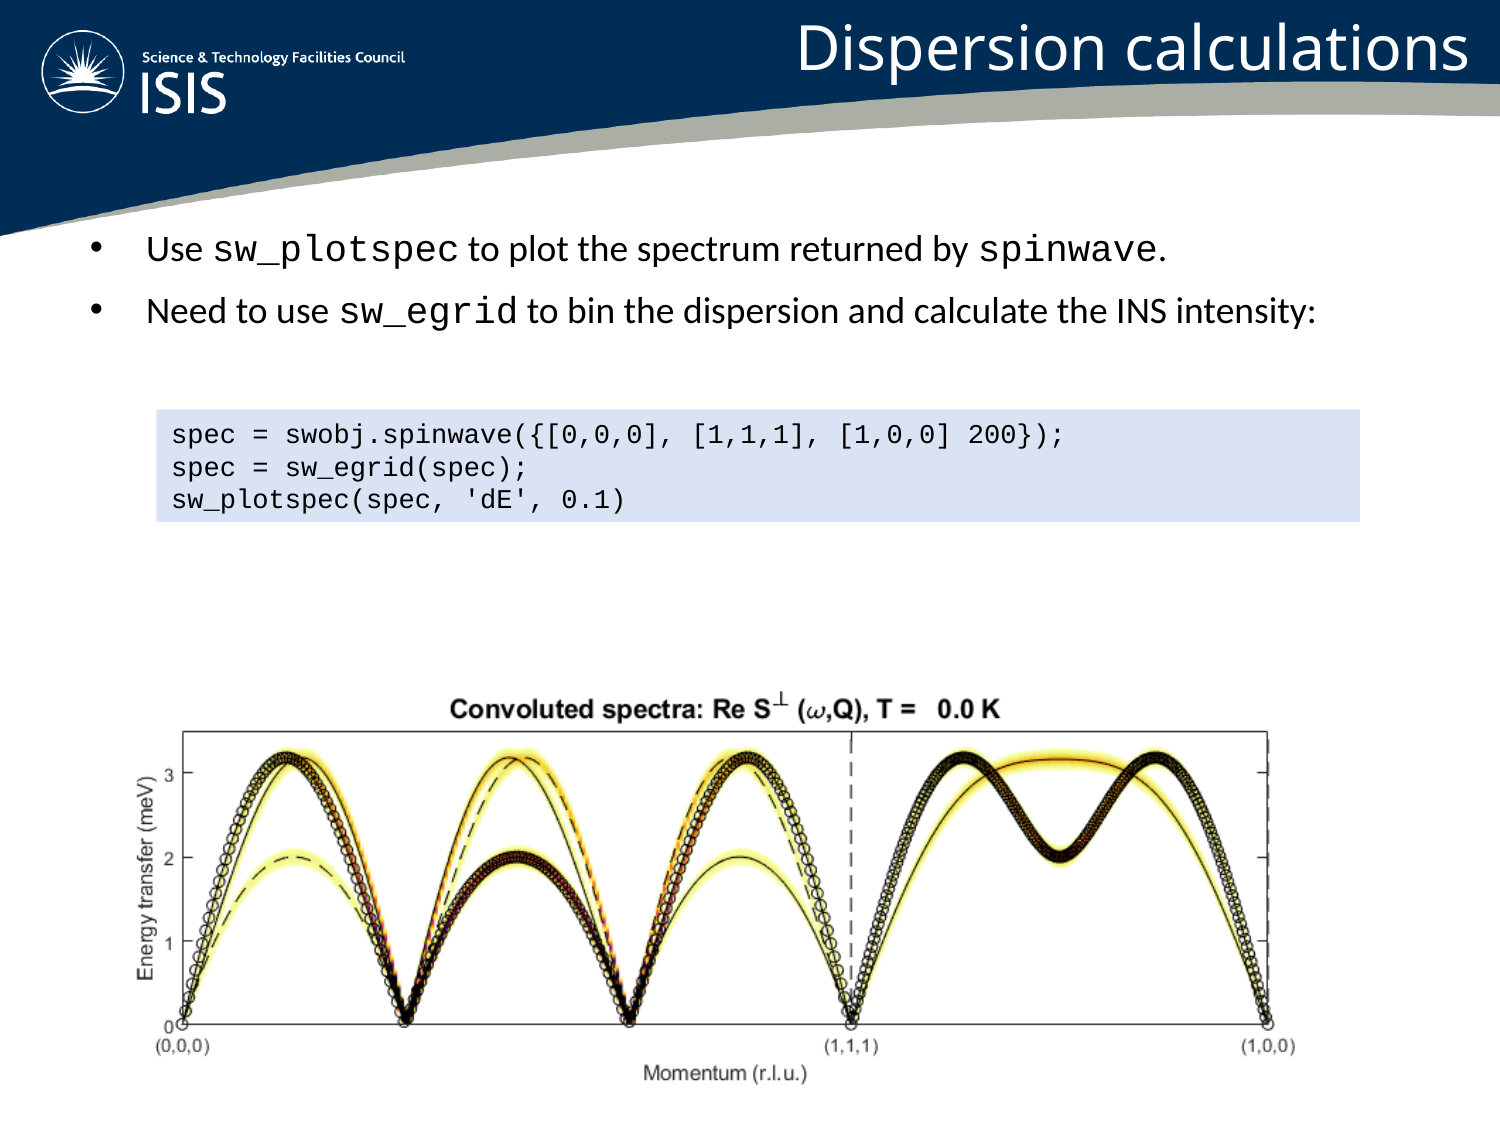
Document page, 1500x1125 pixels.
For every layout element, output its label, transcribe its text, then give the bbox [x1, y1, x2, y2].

picture [0, 0, 1500, 302]
list Use sw_plotspec to plot the spectrum returned by spinwave. Need to use sw_egrid to bin the dispersion and calculate the INS intensity: [75, 216, 1425, 985]
text_box spec = swobj.spinwave({[0,0,0], [1,1,1], [1,0,0] 200}); spec = sw_egrid(spec); sw_plotspec(spec, 'dE', 0.1) [156, 409, 1360, 522]
picture [0, 683, 1401, 1086]
text_box Dispersion calculations [447, 0, 1487, 92]
